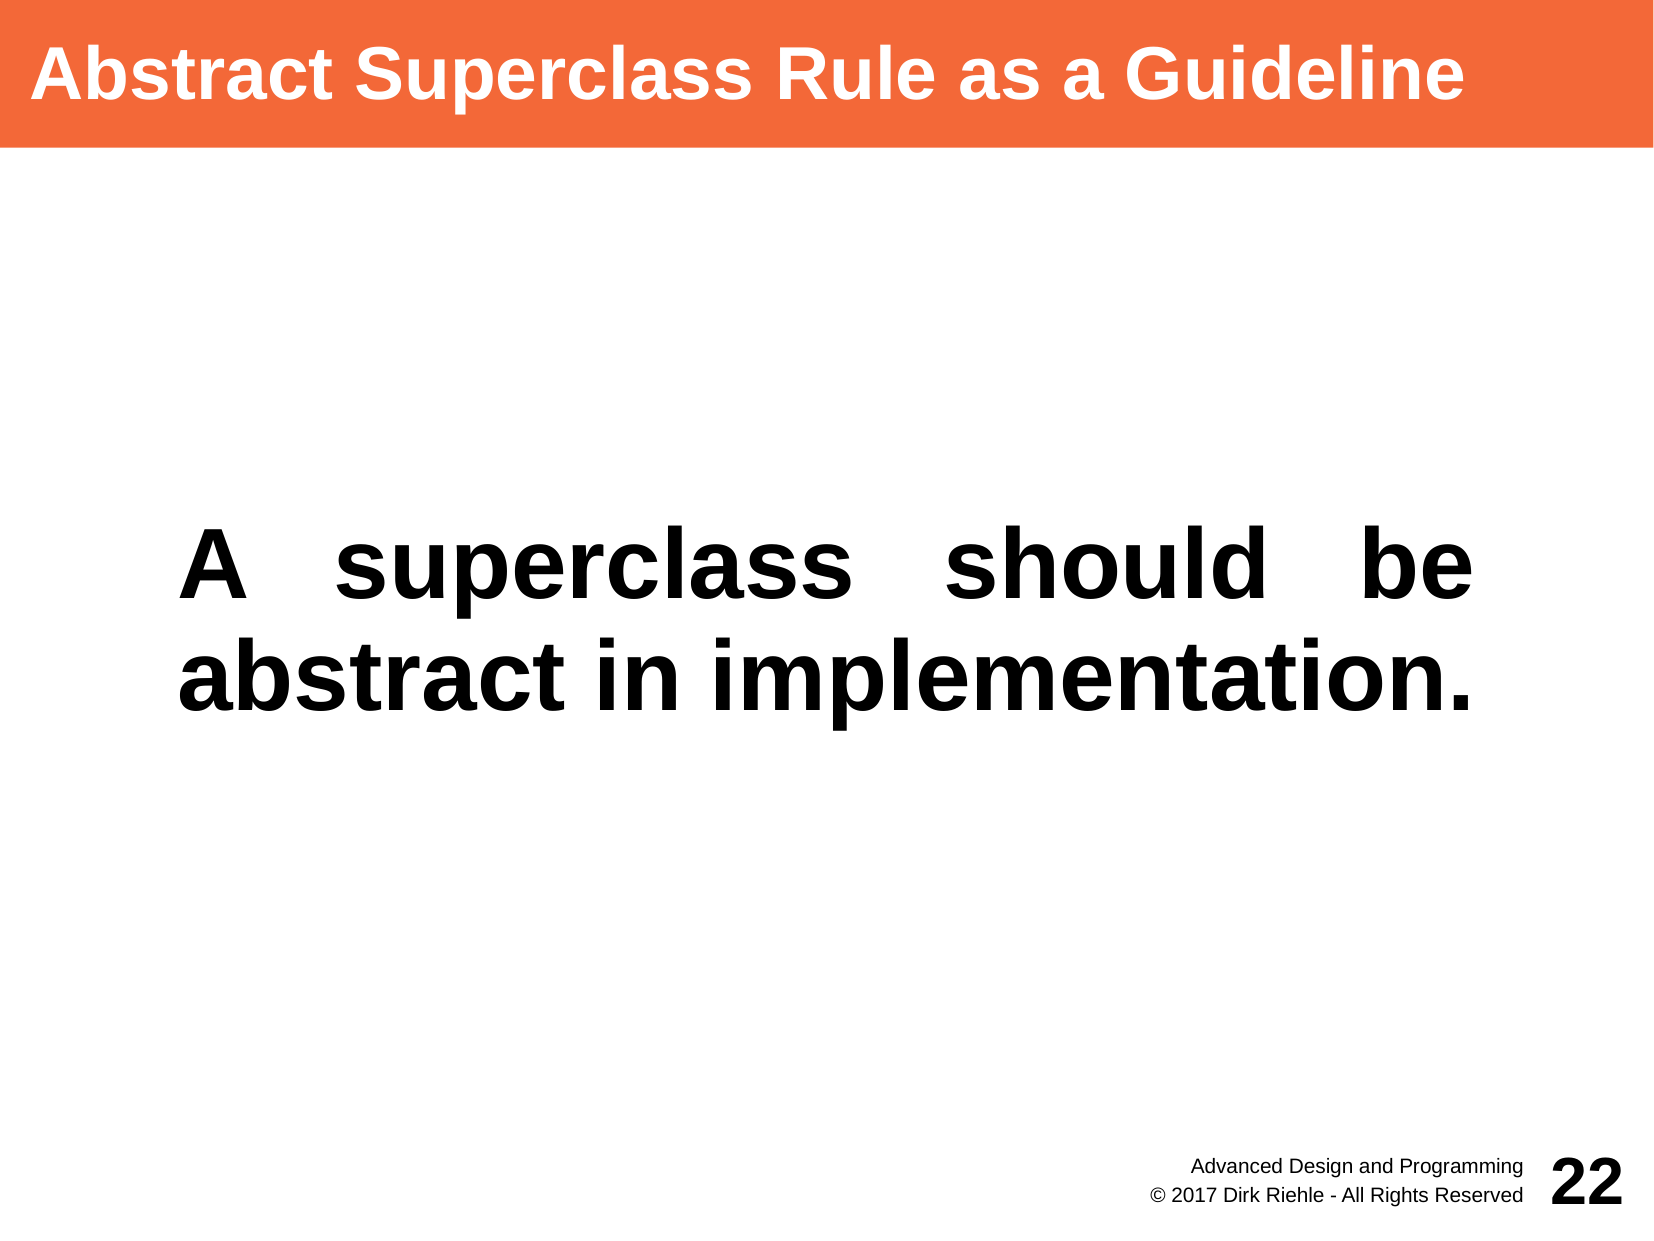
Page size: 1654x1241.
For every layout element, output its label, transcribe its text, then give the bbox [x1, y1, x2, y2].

title Abstract Superclass Rule as a Guideline [0, 0, 1654, 148]
subtitle A superclass should be abstract in implementation. [29, 177, 1625, 1063]
